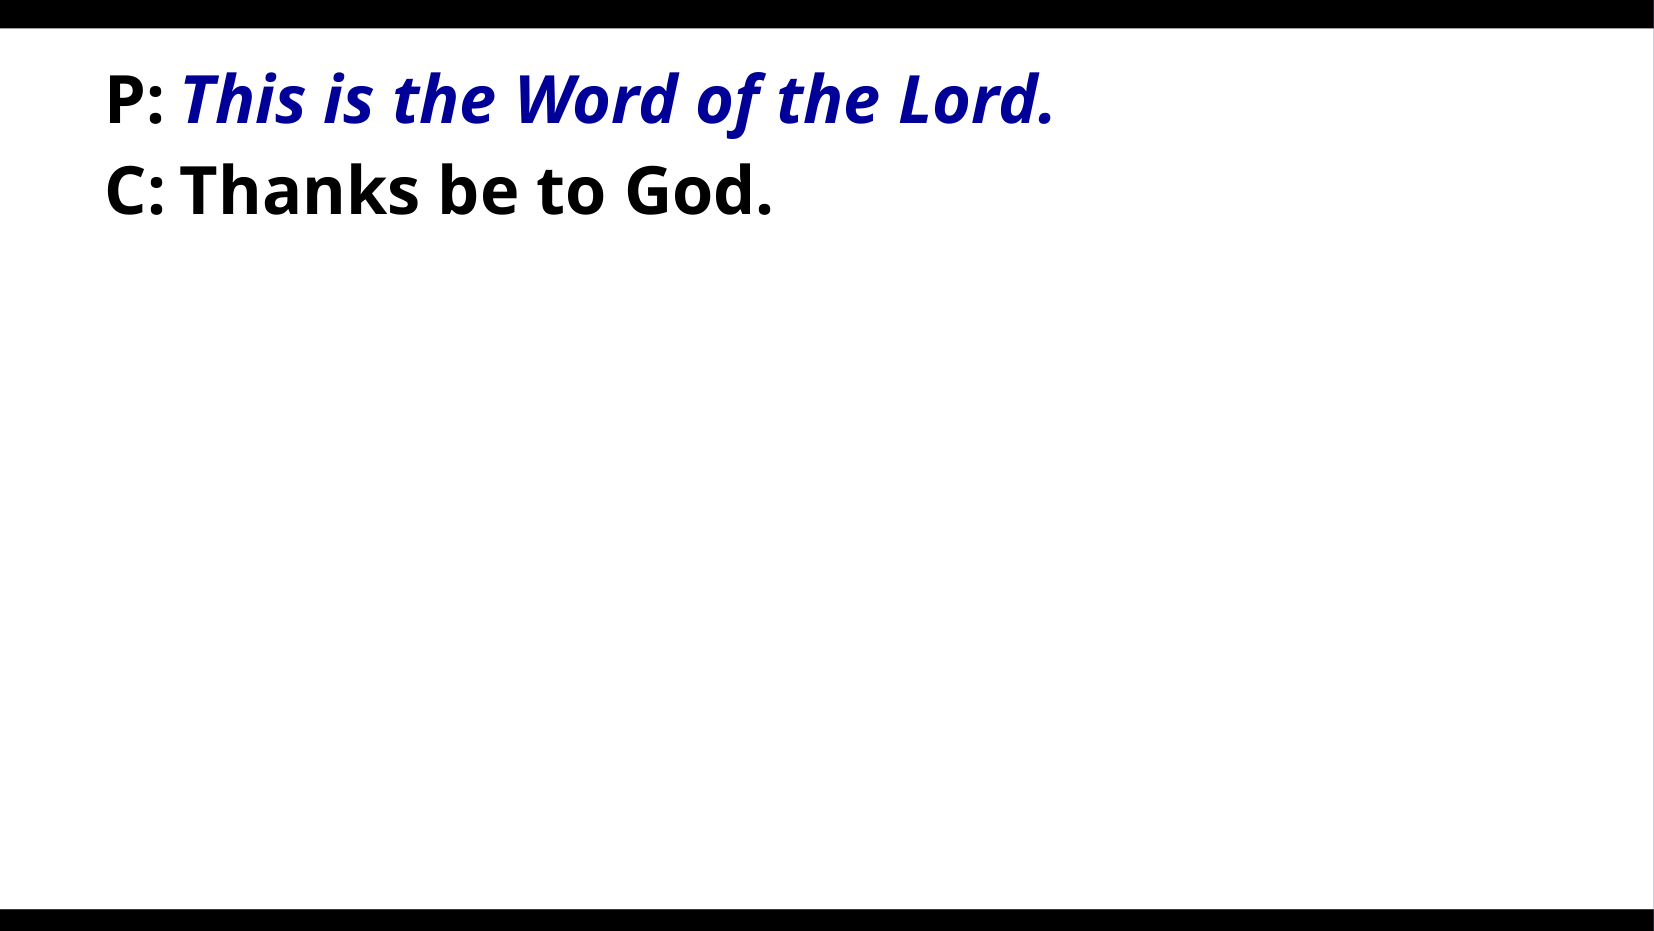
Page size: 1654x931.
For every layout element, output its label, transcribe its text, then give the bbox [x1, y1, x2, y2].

picture [0, 0, 1654, 931]
text_box P: This is the Word of the Lord. C: Thanks be to God. [90, 45, 1546, 258]
